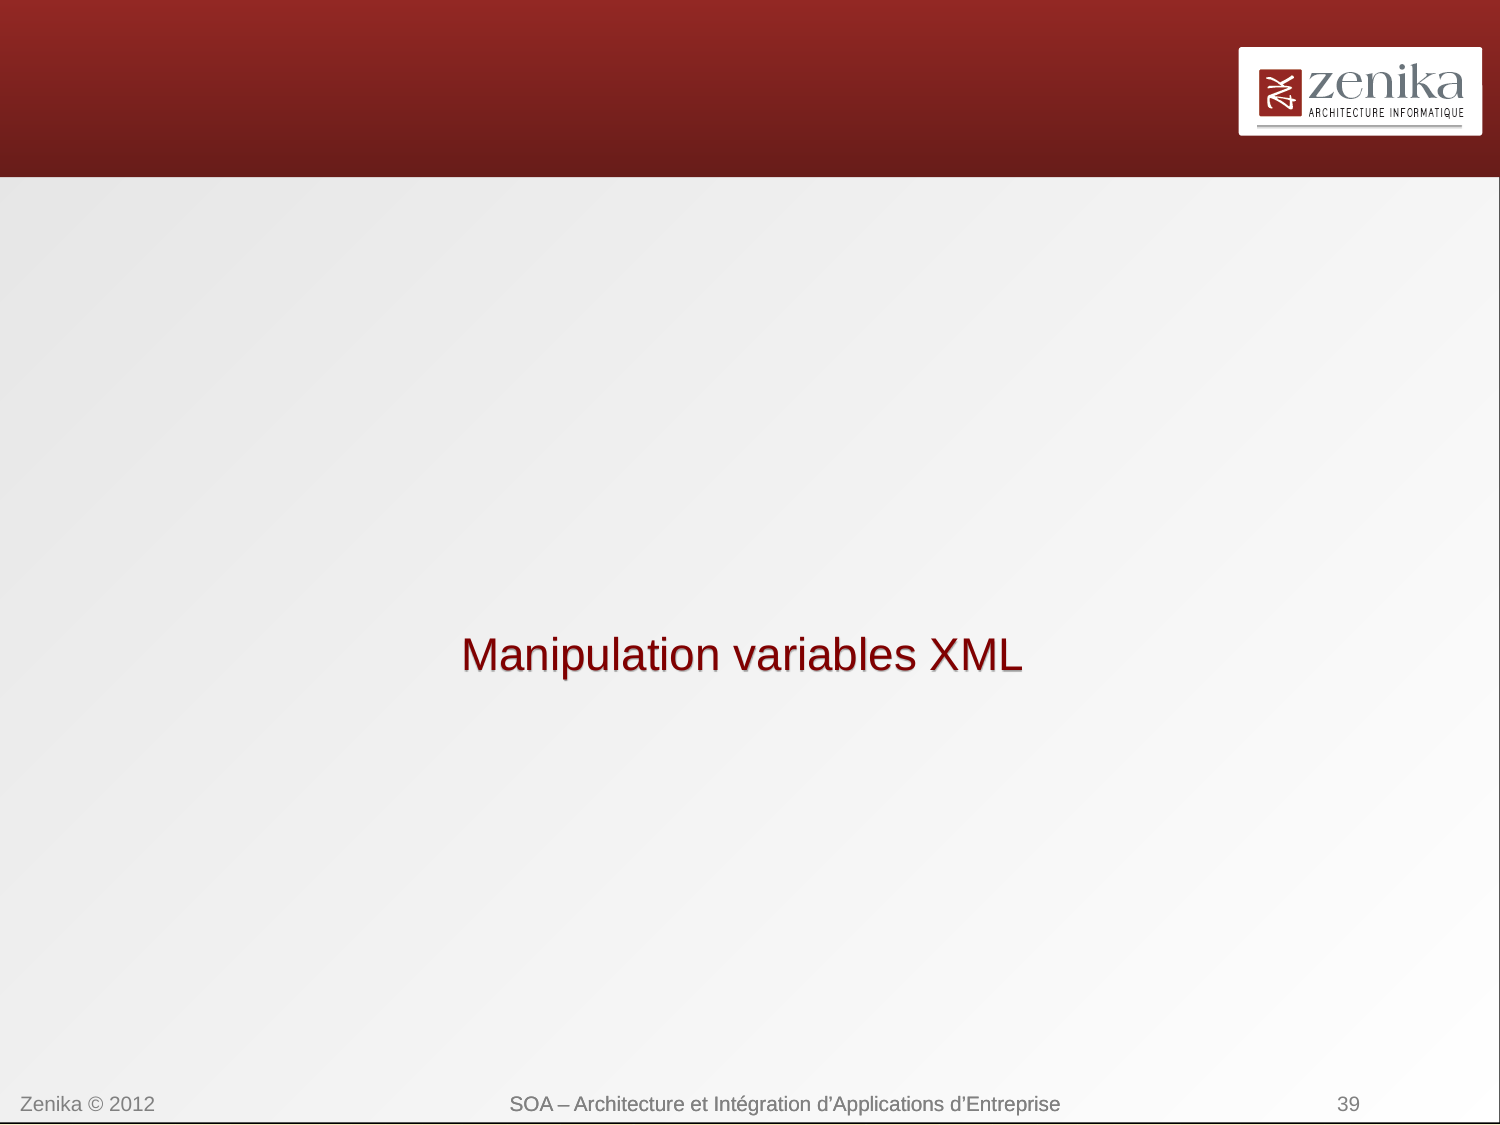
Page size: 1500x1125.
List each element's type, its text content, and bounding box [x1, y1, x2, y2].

list Manipulation variables XML [50, 597, 1435, 705]
text_box SOA – Architecture et Intégration d’Applications d’Entreprise [443, 1084, 1128, 1106]
